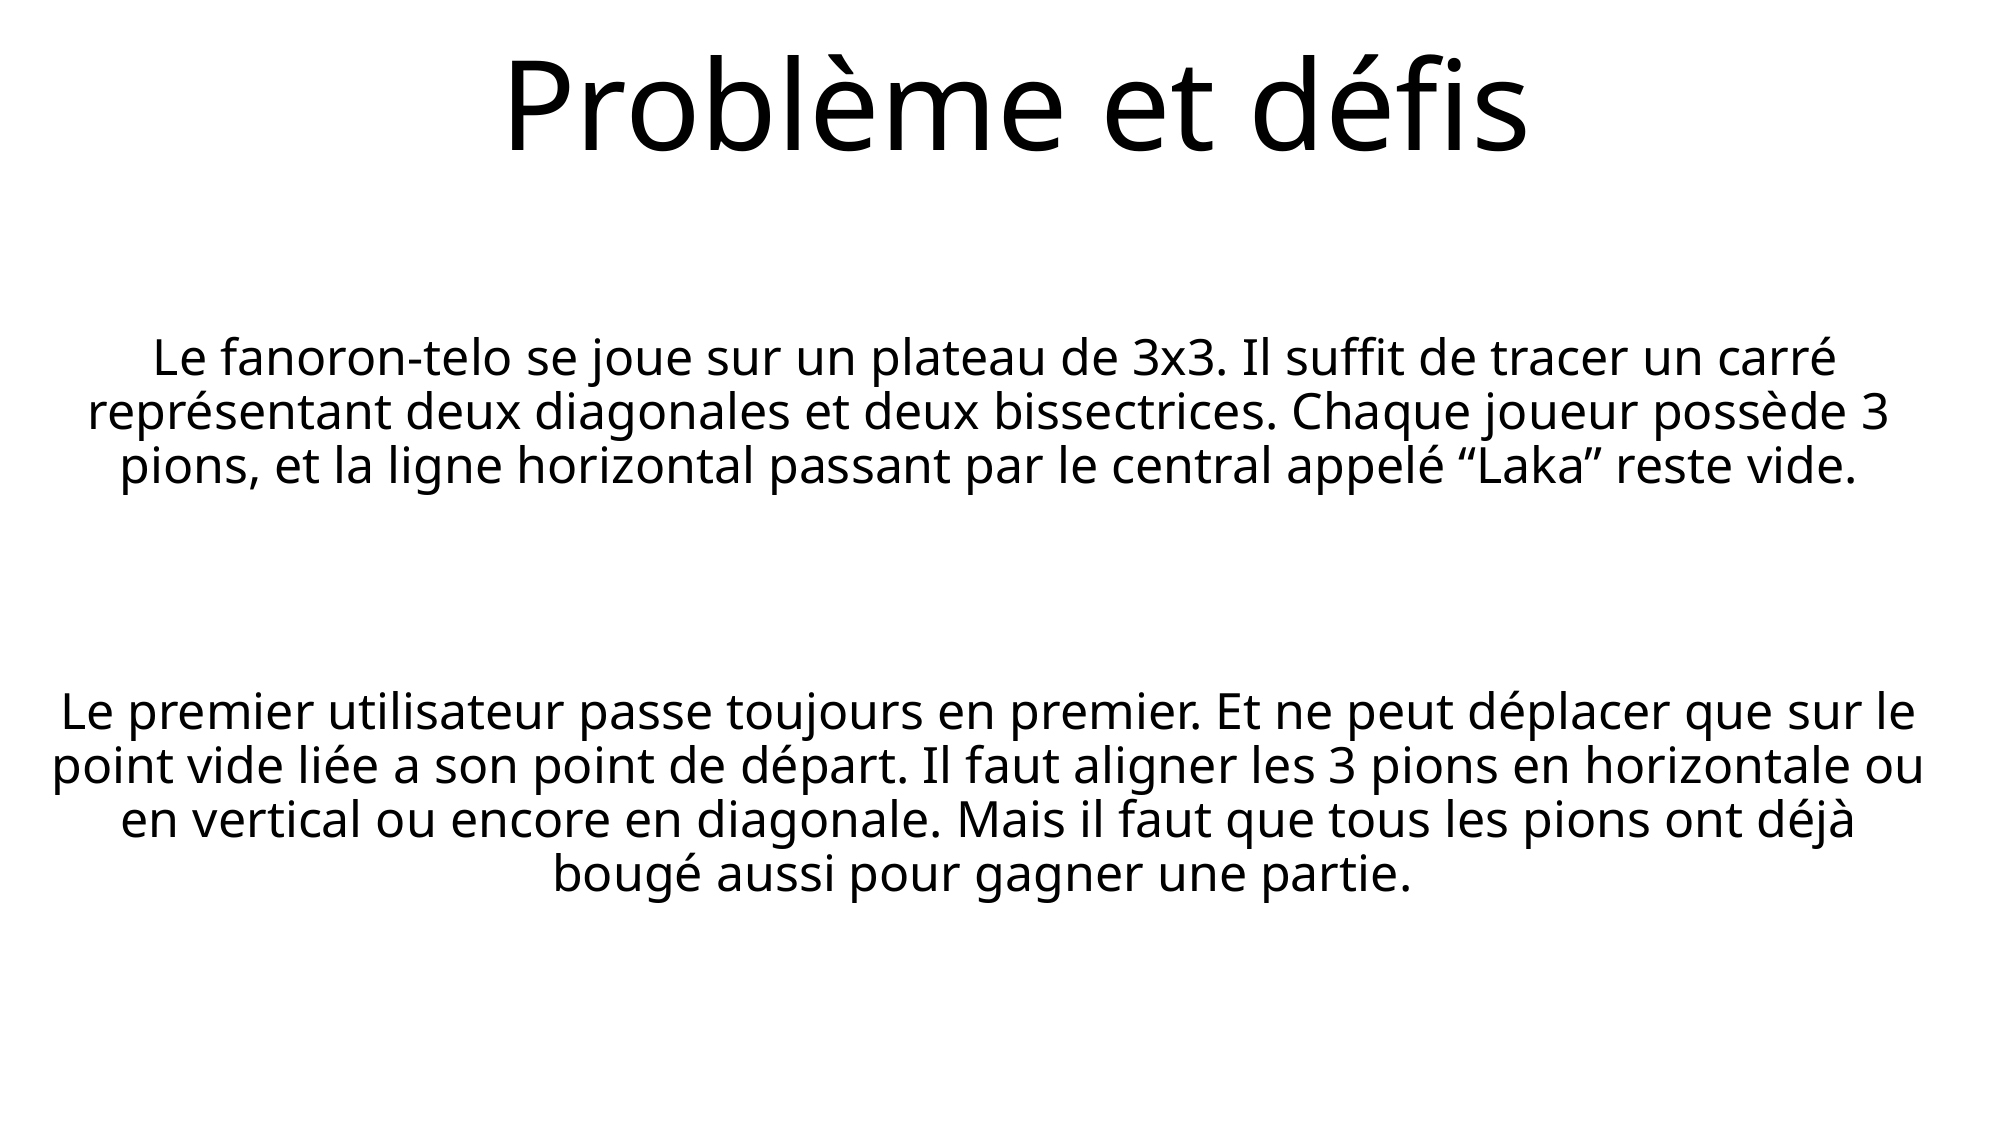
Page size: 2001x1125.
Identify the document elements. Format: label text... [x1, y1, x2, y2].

text_box Le fanoron-telo se joue sur un plateau de 3x3. Il suffit de tracer un carré représentant deux diagonales et deux bissectrices. Chaque joueur possède 3 pions, et la ligne horizontal passant par le central appelé “Laka” reste vide. [29, 324, 1949, 562]
text_box Le premier utilisateur passe toujours en premier. Et ne peut déplacer que sur le point vide liée a son point de départ. Il faut aligner les 3 pions en horizontale ou en vertical ou encore en diagonale. Mais il faut que tous les pions ont déjà bougé aussi pour gagner une partie. [29, 679, 1949, 916]
title Problème et défis [265, 0, 1766, 185]
